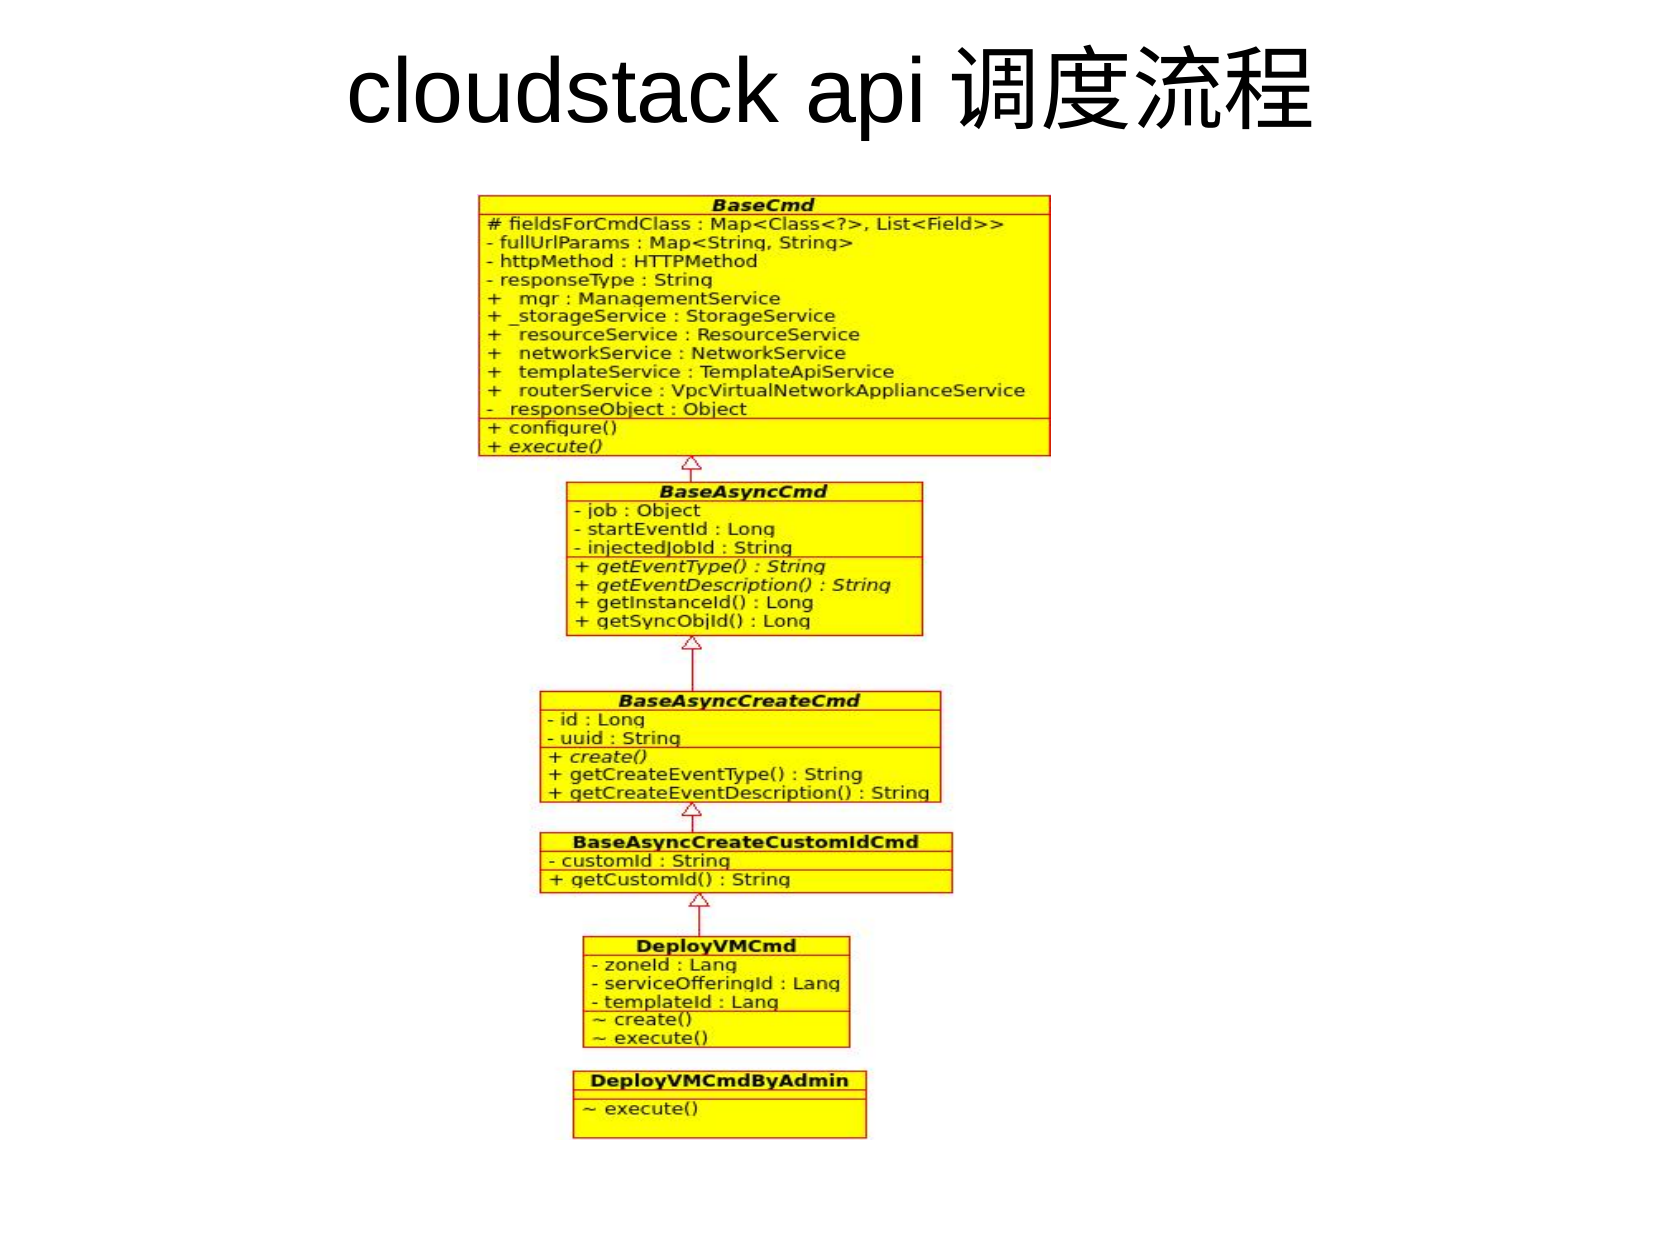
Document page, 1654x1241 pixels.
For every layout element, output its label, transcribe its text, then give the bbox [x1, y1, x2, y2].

title cloudstack api调度流程 [86, 0, 1576, 166]
picture [477, 194, 1051, 1141]
